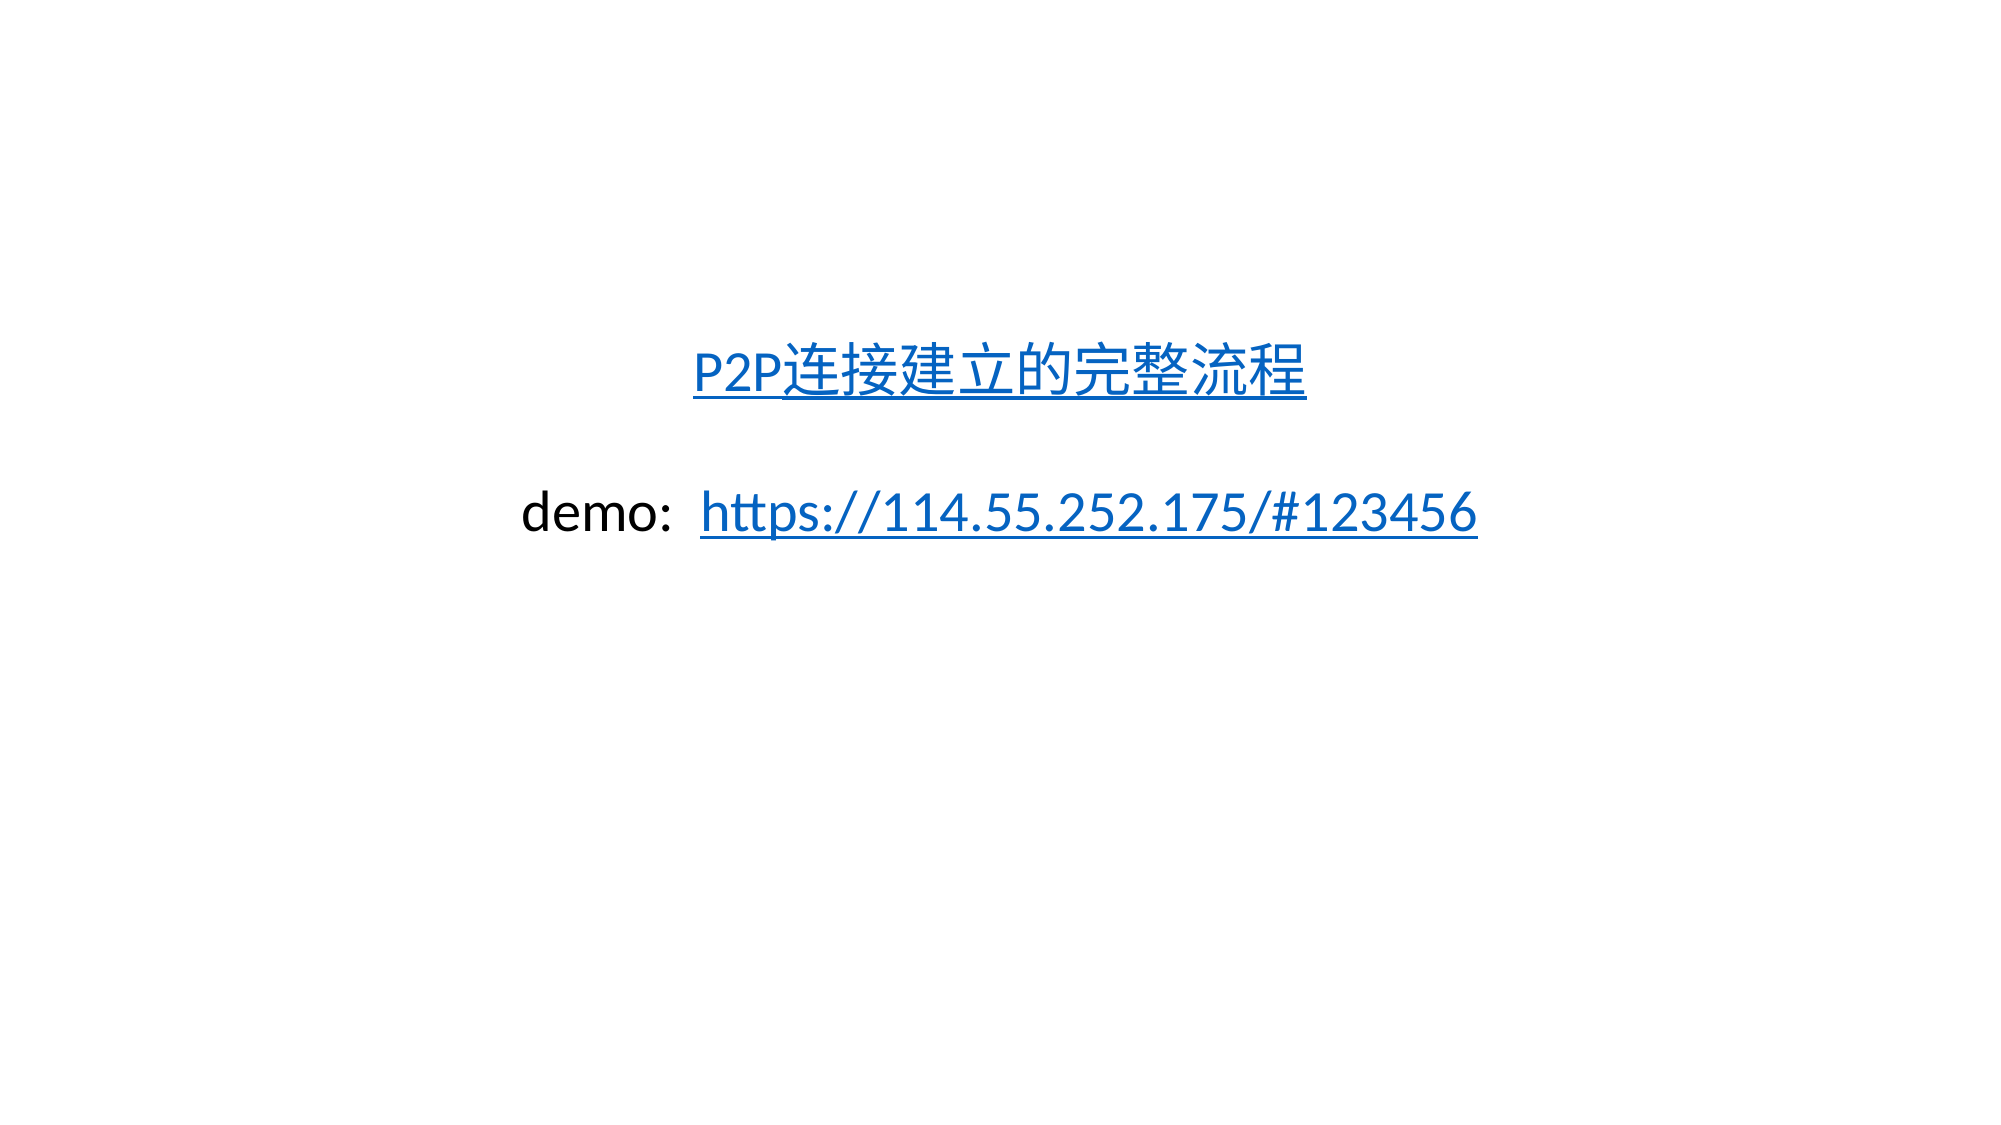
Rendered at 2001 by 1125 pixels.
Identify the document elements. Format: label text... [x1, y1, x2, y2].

list P2P连接建立的完整流程 demo: https://114.55.252.175/#123456 [137, 283, 1863, 603]
